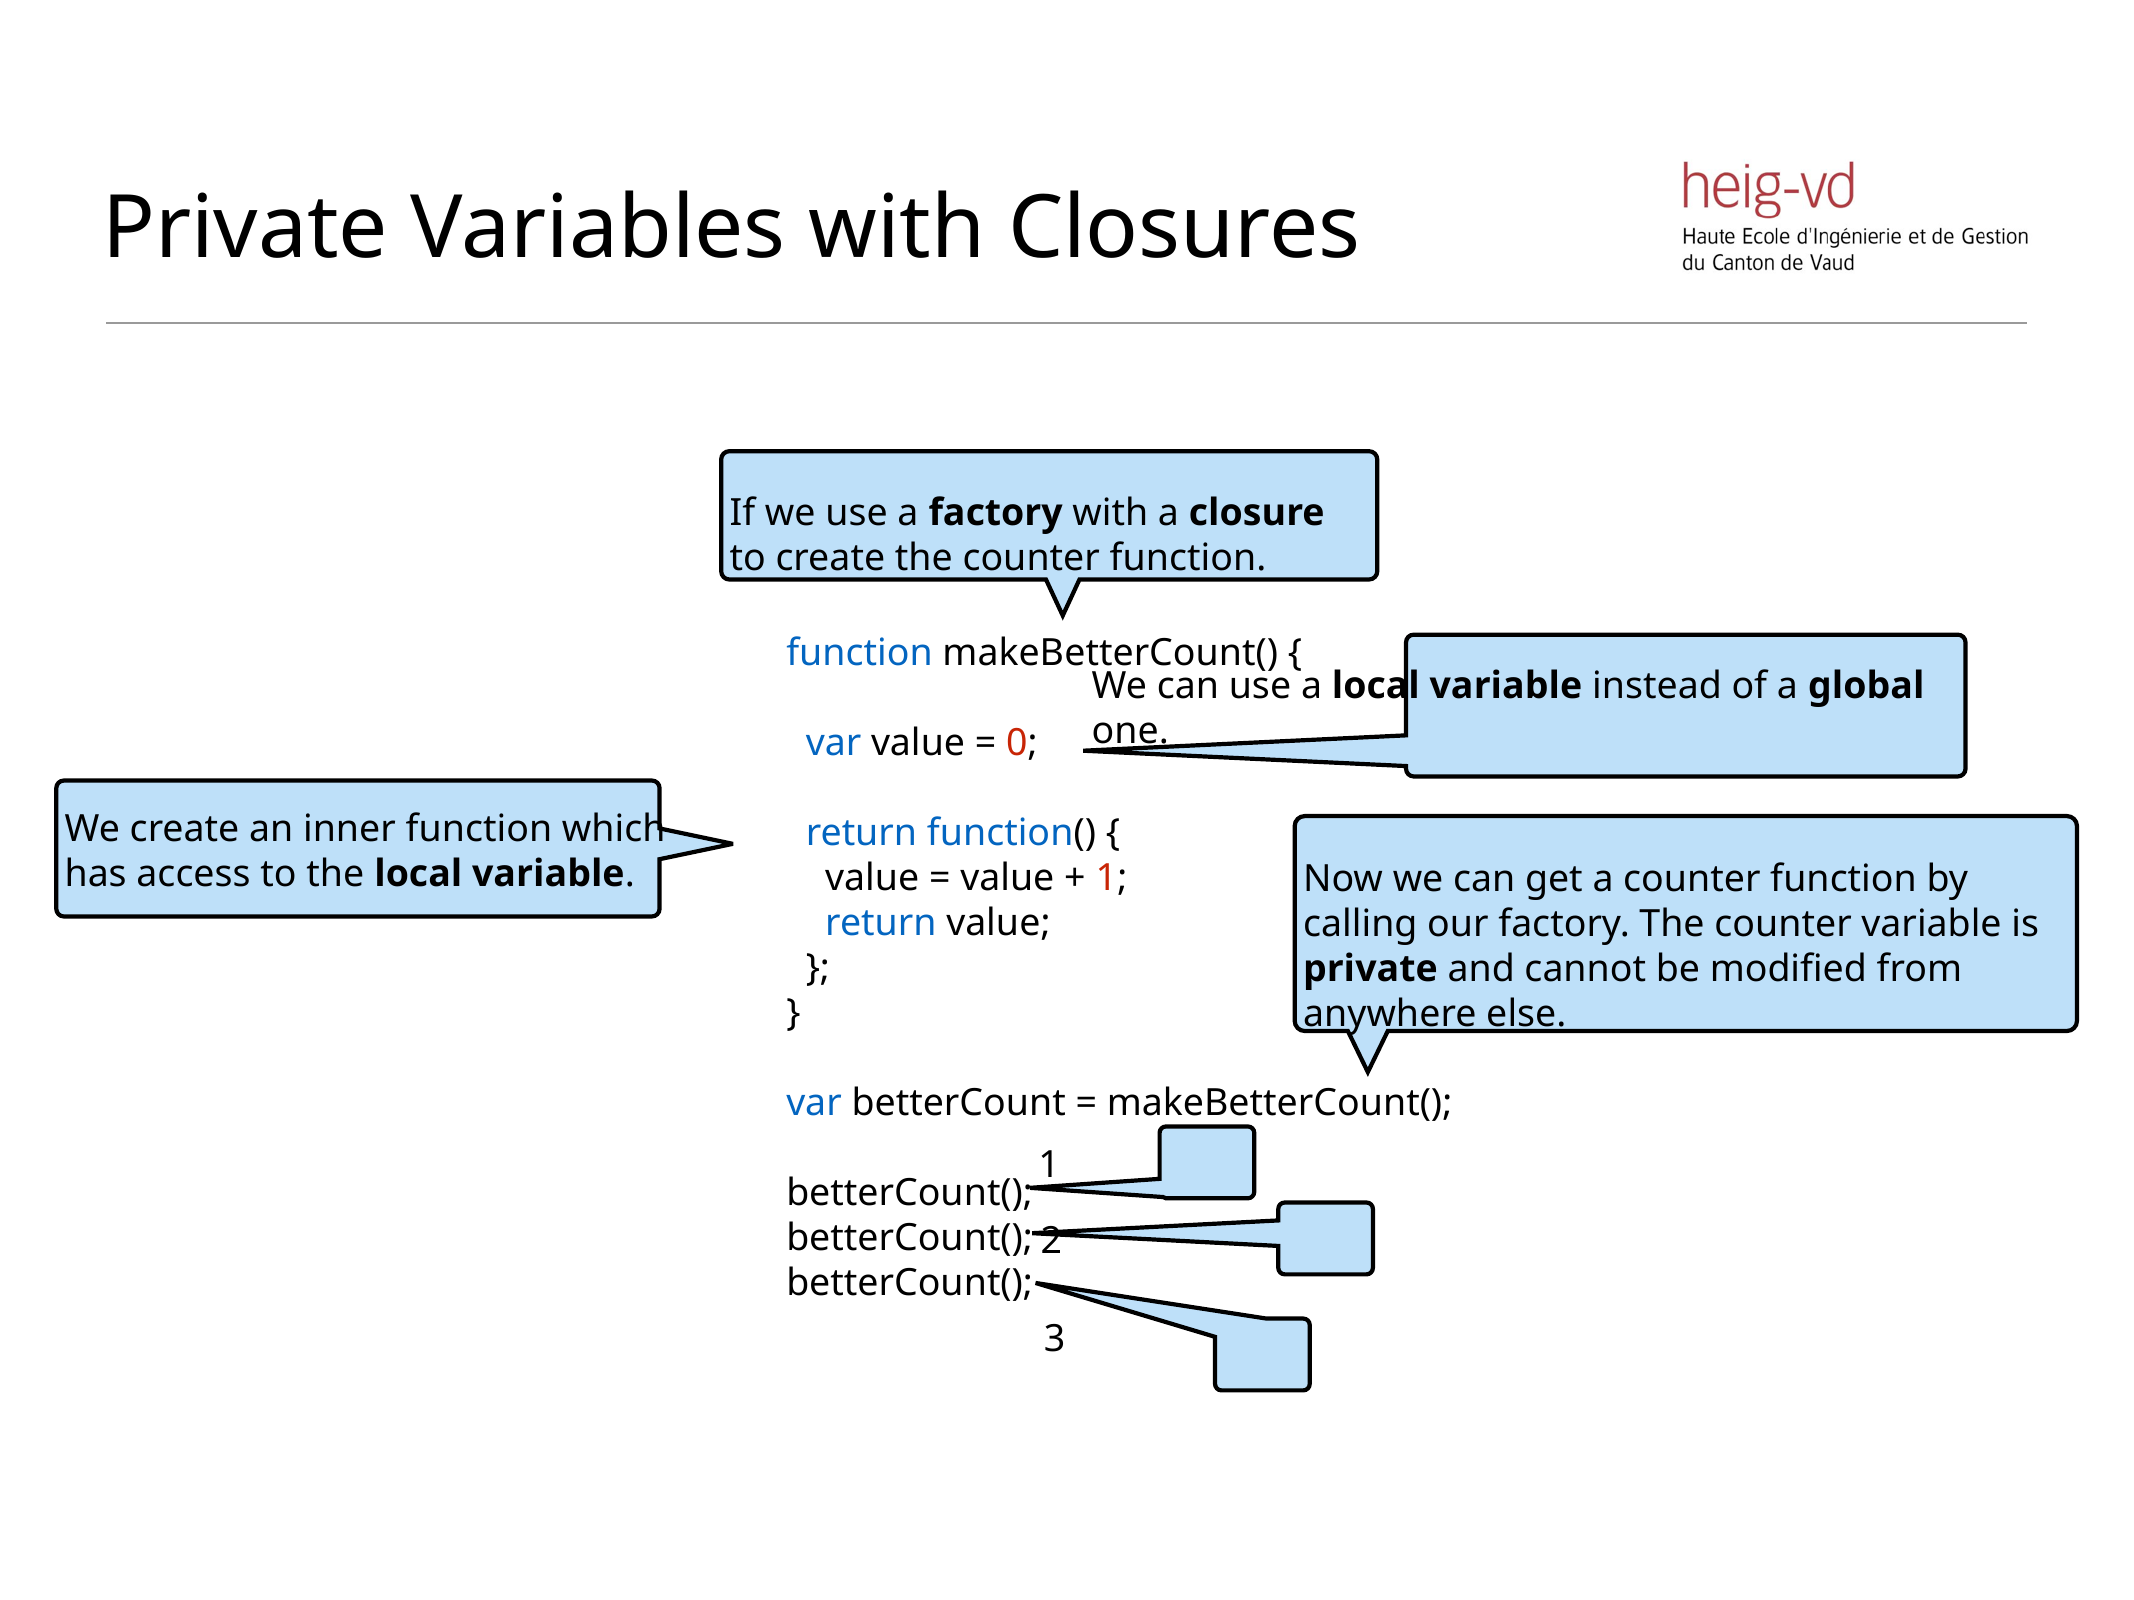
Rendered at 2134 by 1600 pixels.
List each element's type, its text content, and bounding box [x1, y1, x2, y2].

text_box function makeBetterCount() { var value = 0; return function() { value = value + 1; return value; }; } var betterCount = makeBetterCount(); betterCount(); betterCount(); betterCount(); [777, 619, 1462, 1312]
text_box We create an inner function which has access to the local variable. [56, 780, 733, 917]
text_box 2 [1058, 1202, 1373, 1275]
text_box 3 [1035, 1282, 1310, 1391]
text_box If we use a factory with a closure to create the counter function. [721, 451, 1378, 616]
text_box We can use a local variable instead of a global one. [1083, 634, 1966, 777]
text_box 1 [1029, 1126, 1255, 1199]
title Private Variables with Closures [93, 54, 2040, 284]
text_box Now we can get a counter function by calling our factory. The counter variable is private and cannot be modified from anywhere else. [1294, 816, 2077, 1073]
